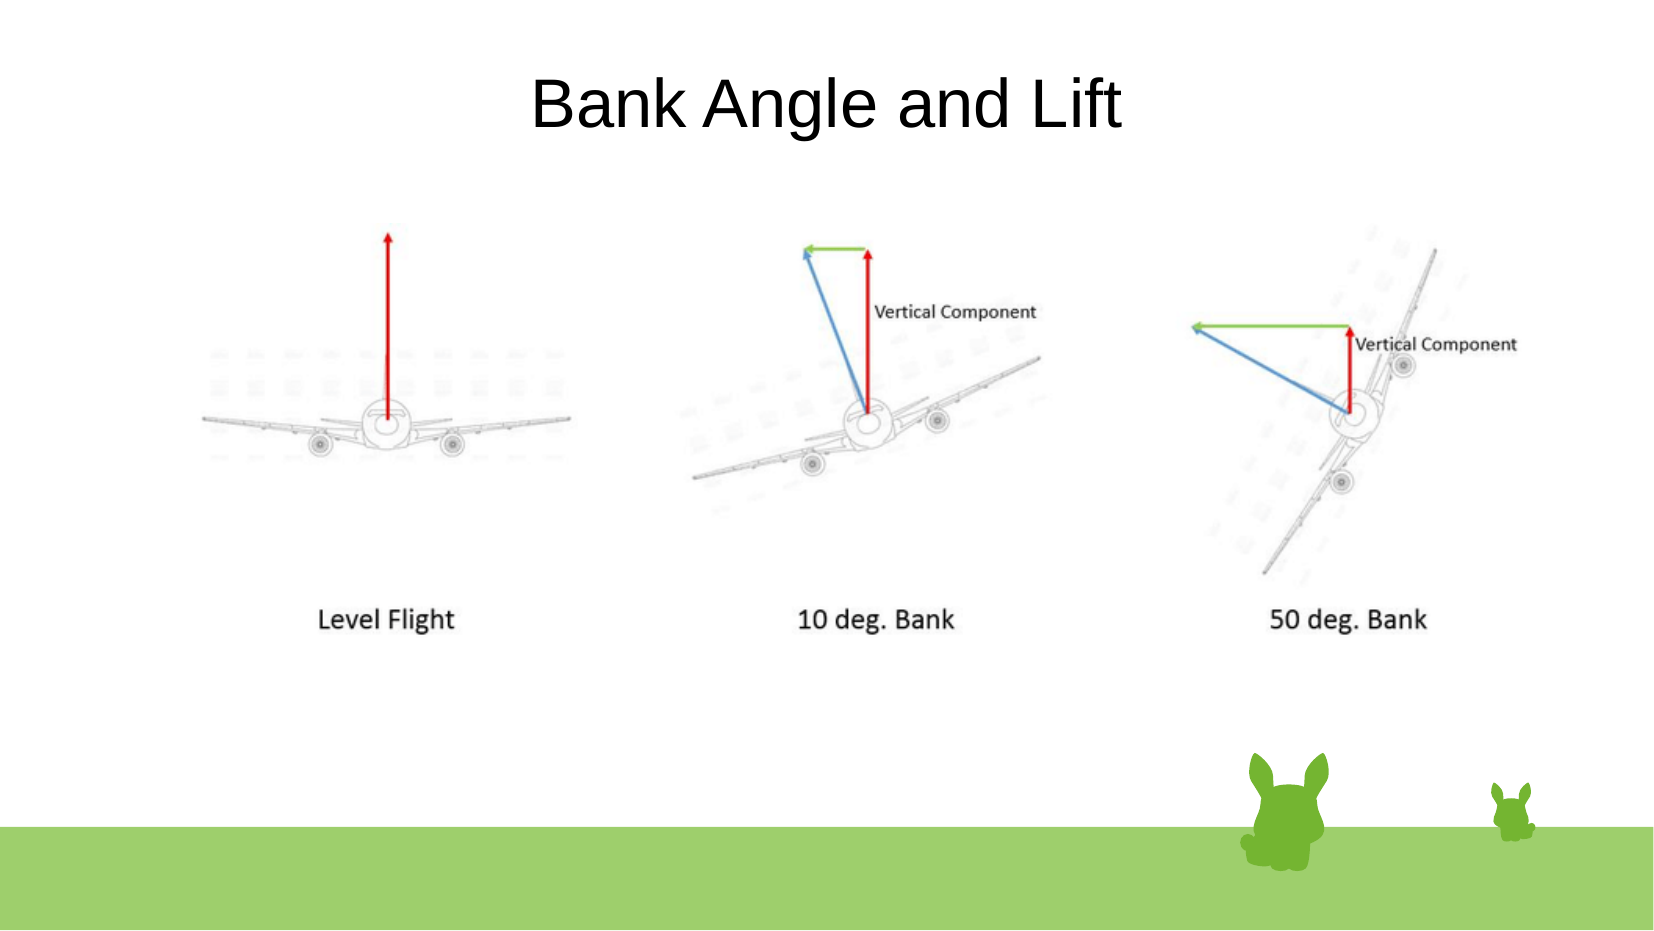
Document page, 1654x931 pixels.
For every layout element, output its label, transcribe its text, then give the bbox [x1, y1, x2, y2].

picture [193, 223, 1523, 638]
title Bank Angle and Lift [88, 29, 1565, 178]
